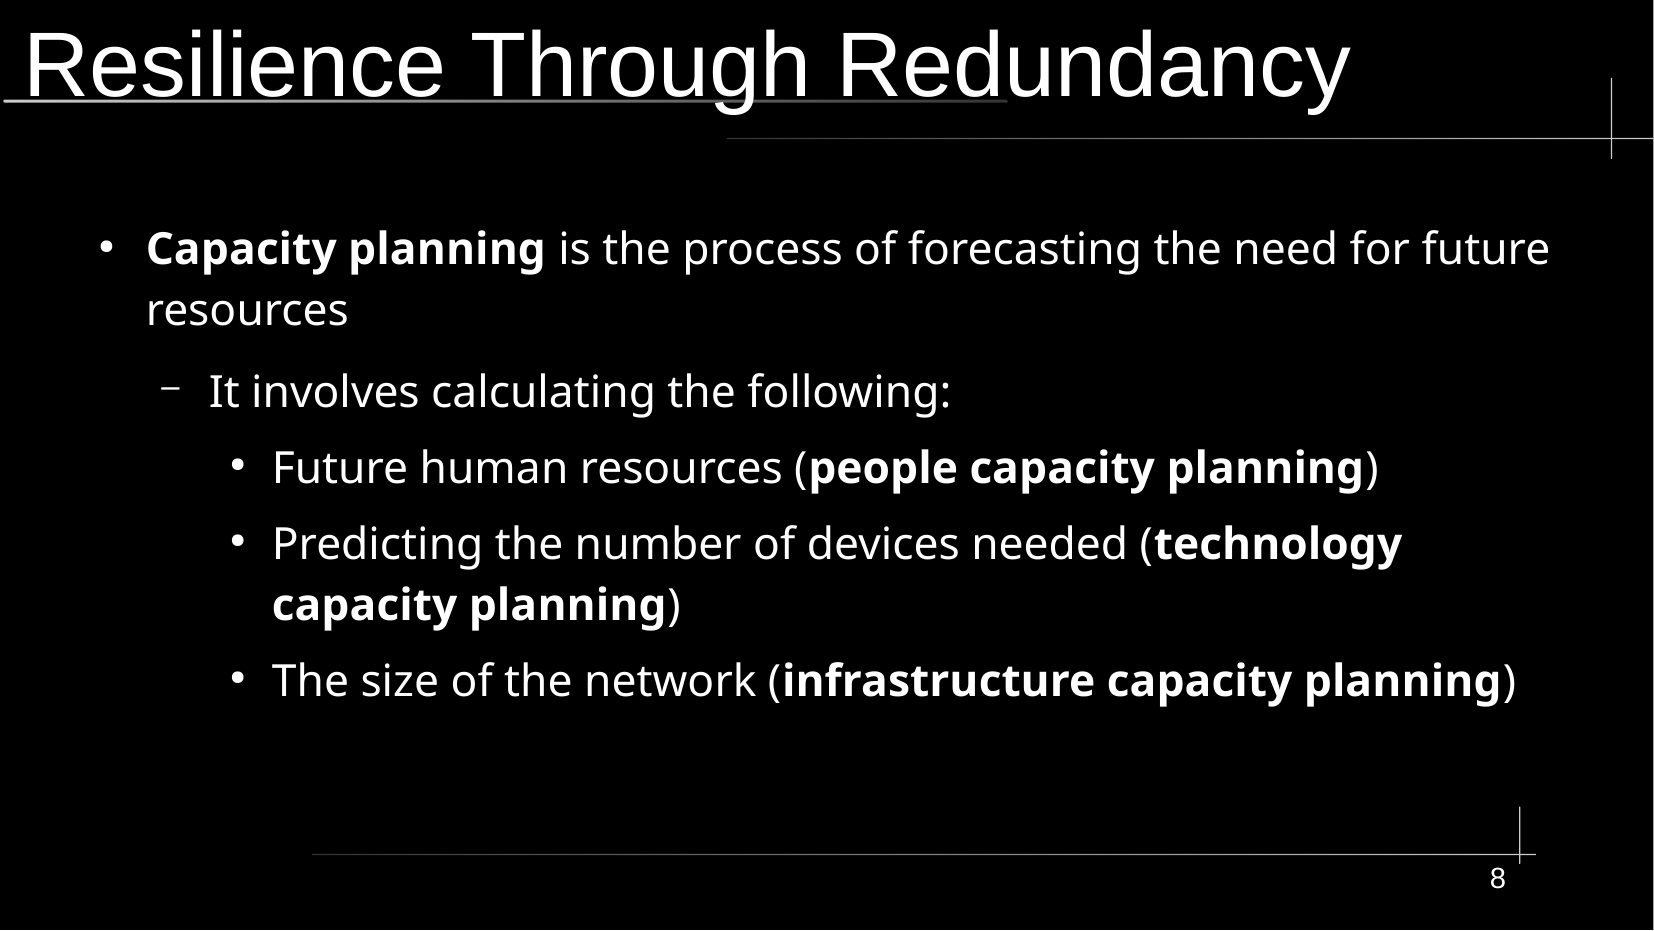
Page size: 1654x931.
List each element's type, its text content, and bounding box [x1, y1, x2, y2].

list Capacity planning is the process of forecasting the need for future resources It involves calculating the following: Future human resources (people capacity planning) Predicting the number of devices needed (technology capacity planning) The size of the network (infrastructure capacity planning) [82, 217, 1571, 758]
title Resilience Through Redundancy [23, 11, 1589, 119]
